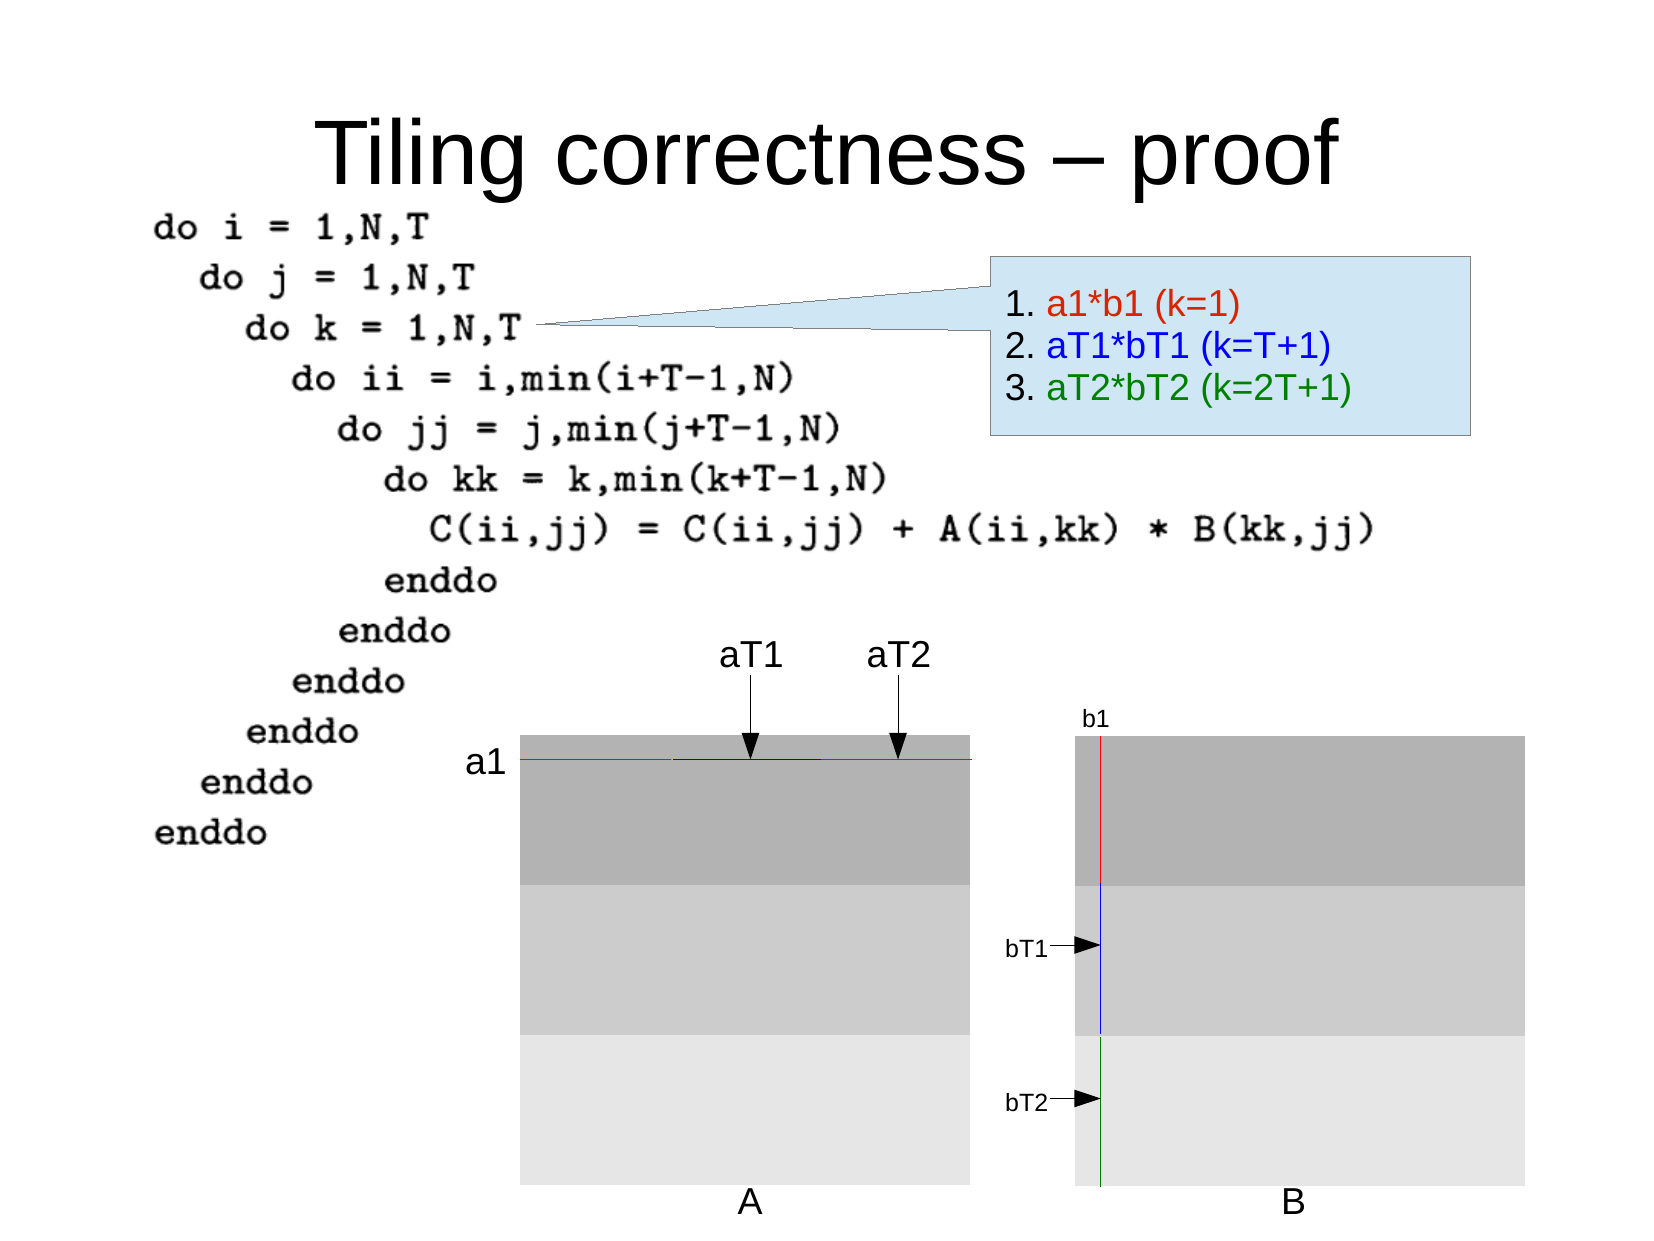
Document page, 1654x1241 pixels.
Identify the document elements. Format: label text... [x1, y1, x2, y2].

table_cell [1225, 1036, 1375, 1186]
text_box aT2 [851, 626, 959, 687]
table_header [1101, 736, 1225, 886]
table_cell [1075, 886, 1100, 944]
table_cell [1075, 1036, 1225, 1186]
table_header [1375, 736, 1525, 886]
table_cell [671, 1035, 821, 1185]
text_box A [723, 1173, 799, 1231]
table_header [899, 735, 970, 759]
table_header [520, 760, 671, 885]
table_cell [821, 1035, 970, 1185]
text_box b1 [1067, 697, 1196, 758]
table_cell [1075, 886, 1225, 1036]
text_box a1 [450, 732, 537, 793]
table_cell [821, 885, 970, 1035]
table_cell [520, 885, 671, 1035]
table_cell [1375, 1036, 1525, 1186]
table_header [1075, 758, 1100, 886]
picture [139, 257, 1400, 865]
text_box bT1 [990, 927, 1084, 988]
text_box bT2 [990, 1081, 1084, 1142]
table_header [751, 735, 821, 759]
table_header [821, 735, 897, 759]
title Tiling correctness – proof [82, 49, 1571, 257]
table_cell [1375, 886, 1525, 1036]
text_box aT1 [704, 626, 811, 687]
table_cell [671, 885, 821, 1035]
table_header [821, 760, 970, 885]
text_box 1. a1*b1 (k=1) 2. aT1*bT1 (k=T+1) 3. aT2*bT2 (k=2T+1) [536, 256, 1471, 436]
table_cell [1075, 1100, 1100, 1186]
table_header [537, 735, 671, 759]
table_header [1225, 736, 1375, 886]
text_box B [1266, 1173, 1342, 1231]
table_cell [520, 1035, 671, 1185]
table_header [671, 735, 821, 885]
table_cell [1225, 886, 1375, 1036]
